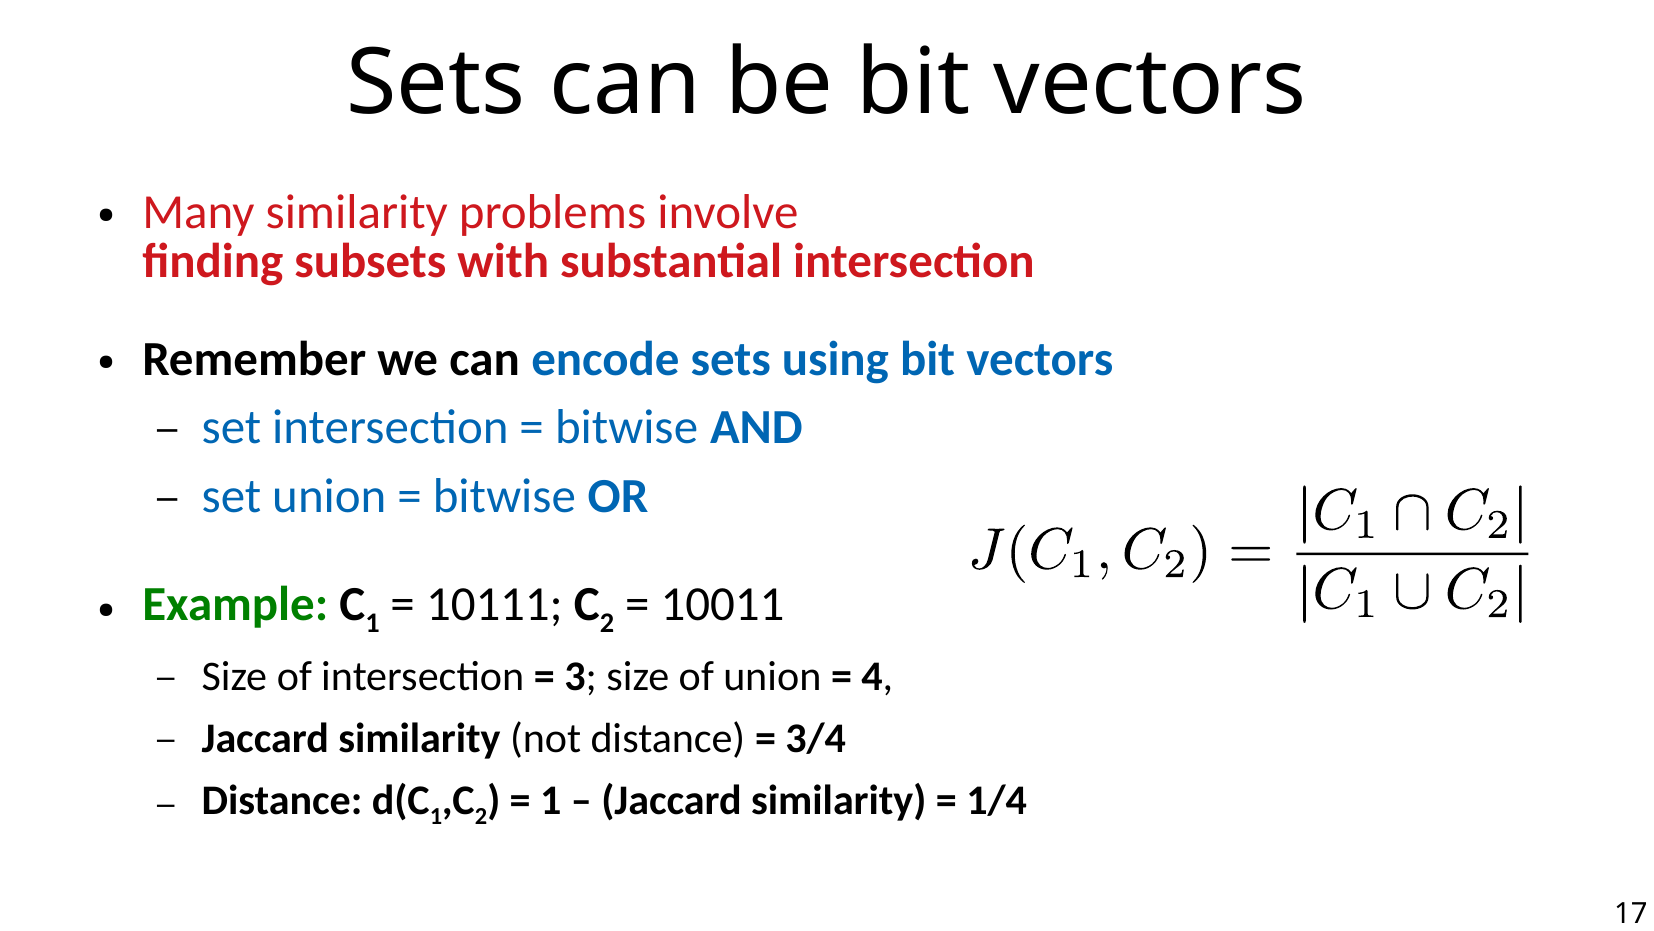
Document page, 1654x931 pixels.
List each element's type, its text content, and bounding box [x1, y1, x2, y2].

title Sets can be bit vectors [82, 19, 1571, 138]
list Many similarity problems involve finding subsets with substantial intersection Remember we can encode sets using bit vectors set intersection = bitwise AND set union = bitwise OR Example: C1 = 10111; C2 = 10011 Size of intersection = 3; size of union = 4, Jaccard similarity (not distance) = 3/4 Distance: d(C1,C2) = 1 – (Jaccard similarity) = 1/4 [82, 191, 1571, 834]
text_box [967, 485, 1529, 623]
